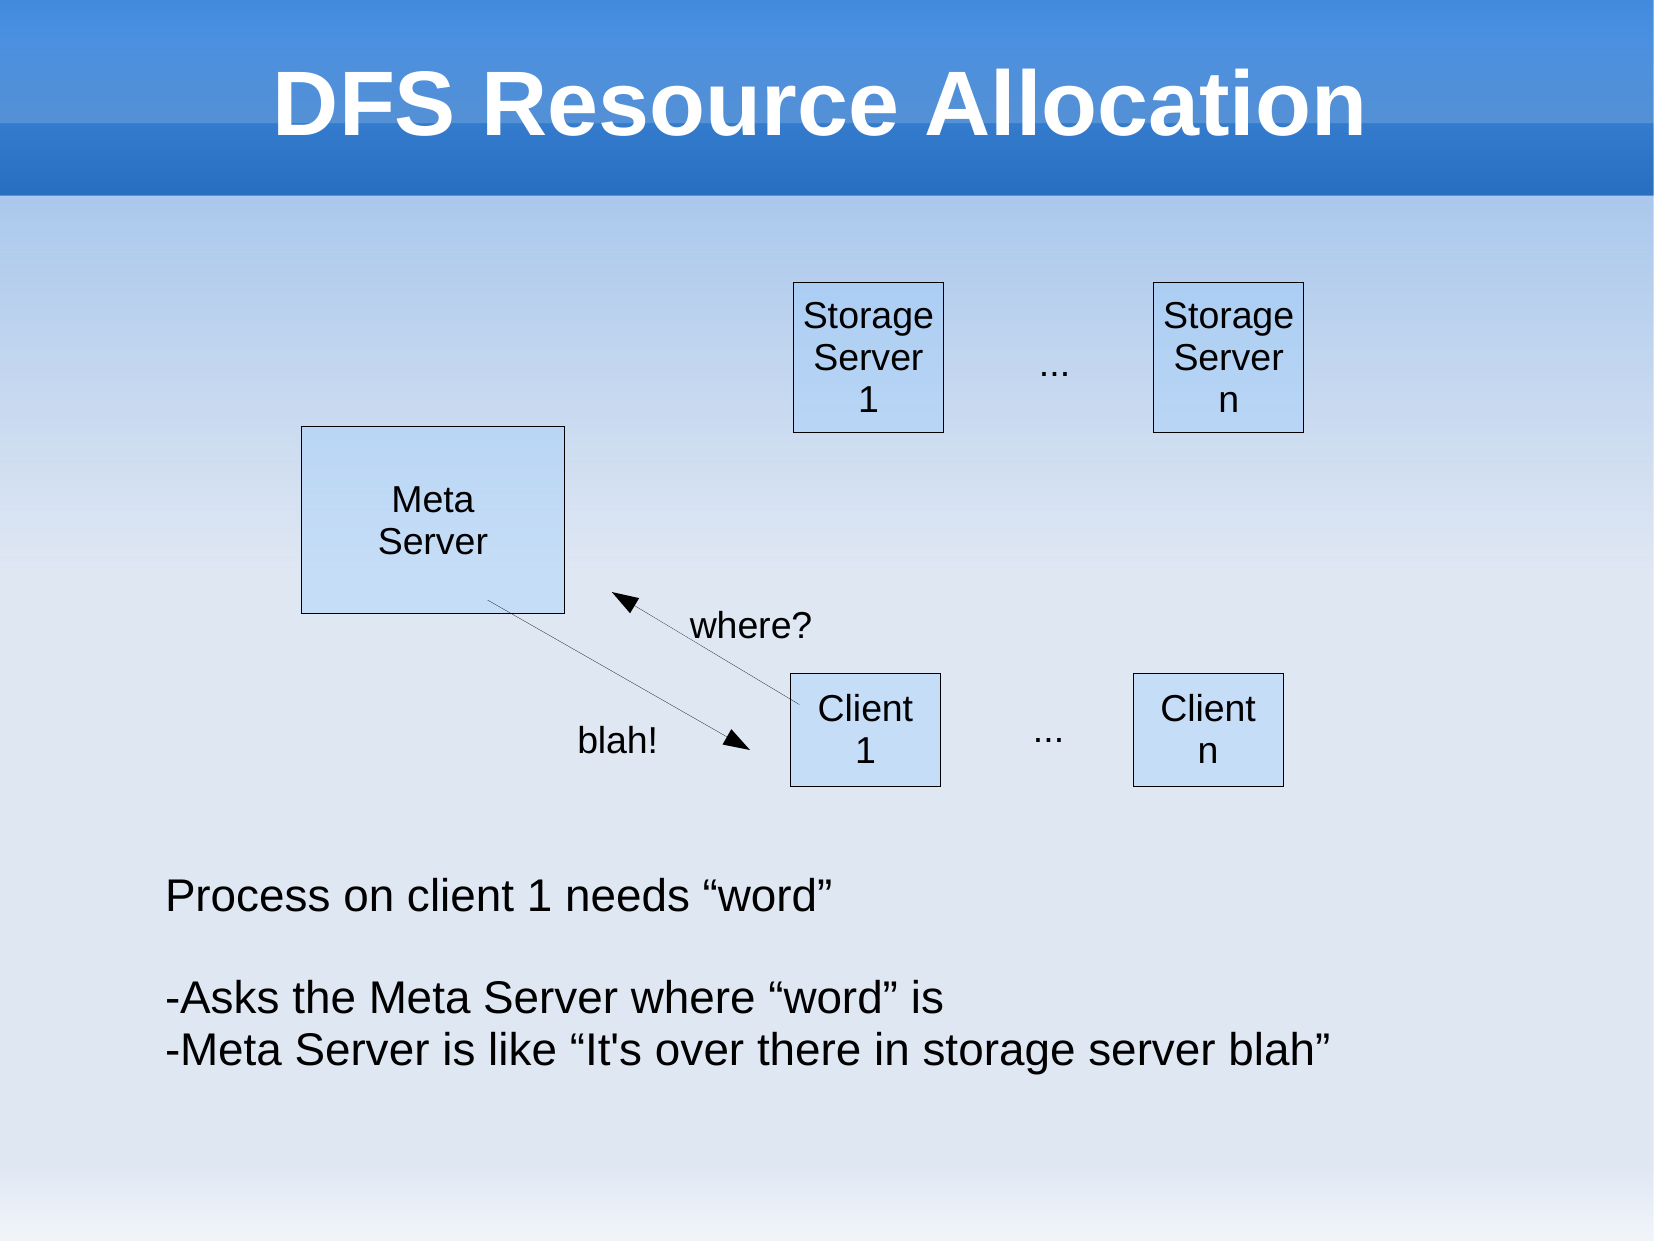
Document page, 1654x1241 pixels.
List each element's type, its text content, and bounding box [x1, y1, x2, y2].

text_box Client 1 [790, 673, 941, 787]
text_box Client n [1133, 673, 1284, 787]
text_box blah! [562, 712, 673, 770]
text_box Storage Server n [1153, 282, 1304, 433]
text_box Storage Server 1 [793, 282, 944, 433]
text_box ... [1024, 335, 1086, 393]
text_box where? [675, 596, 827, 654]
picture [0, 0, 1654, 1241]
text_box Process on client 1 needs “word” -Asks the Meta Server where “word” is -Meta Server is like “It's over there in storage server blah” [150, 862, 1346, 1083]
title DFS Resource Allocation [76, 7, 1565, 200]
text_box ... [1018, 701, 1080, 759]
text_box Meta Server [301, 426, 565, 614]
